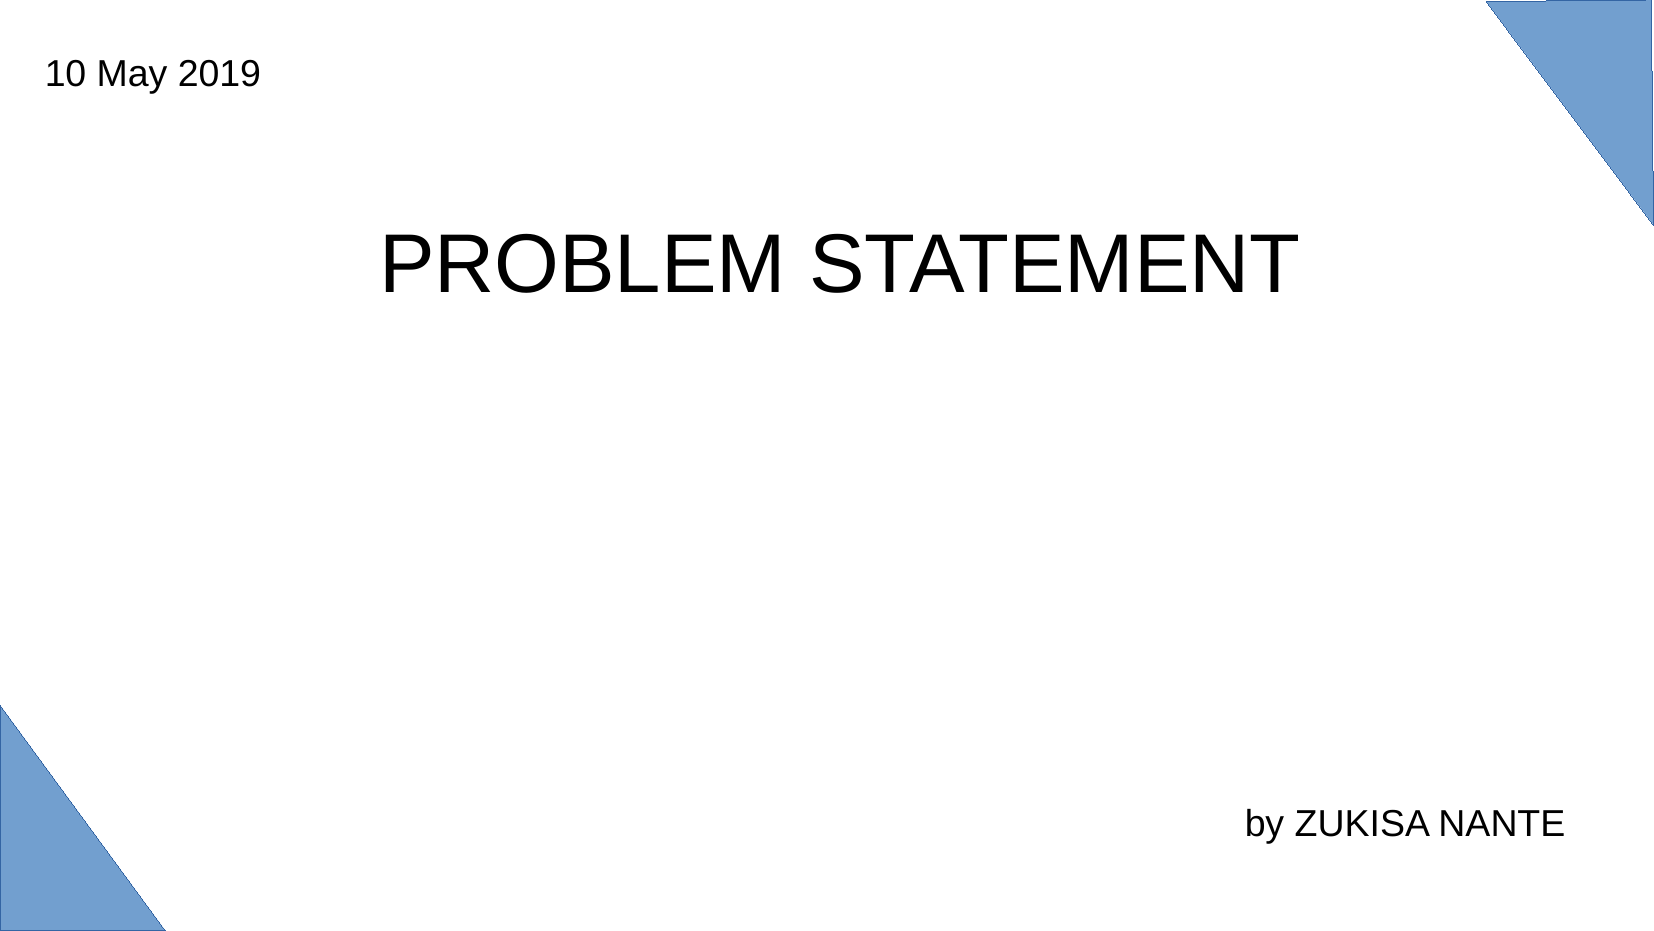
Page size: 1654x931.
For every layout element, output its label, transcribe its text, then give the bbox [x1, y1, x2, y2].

text_box PROBLEM STATEMENT [90, 210, 1591, 361]
text_box [0, 705, 166, 931]
text_box by ZUKISA NANTE [1230, 795, 1621, 852]
text_box [1486, 0, 1654, 226]
text_box 10 May 2019 [30, 45, 421, 102]
text_box [1080, 795, 1654, 866]
